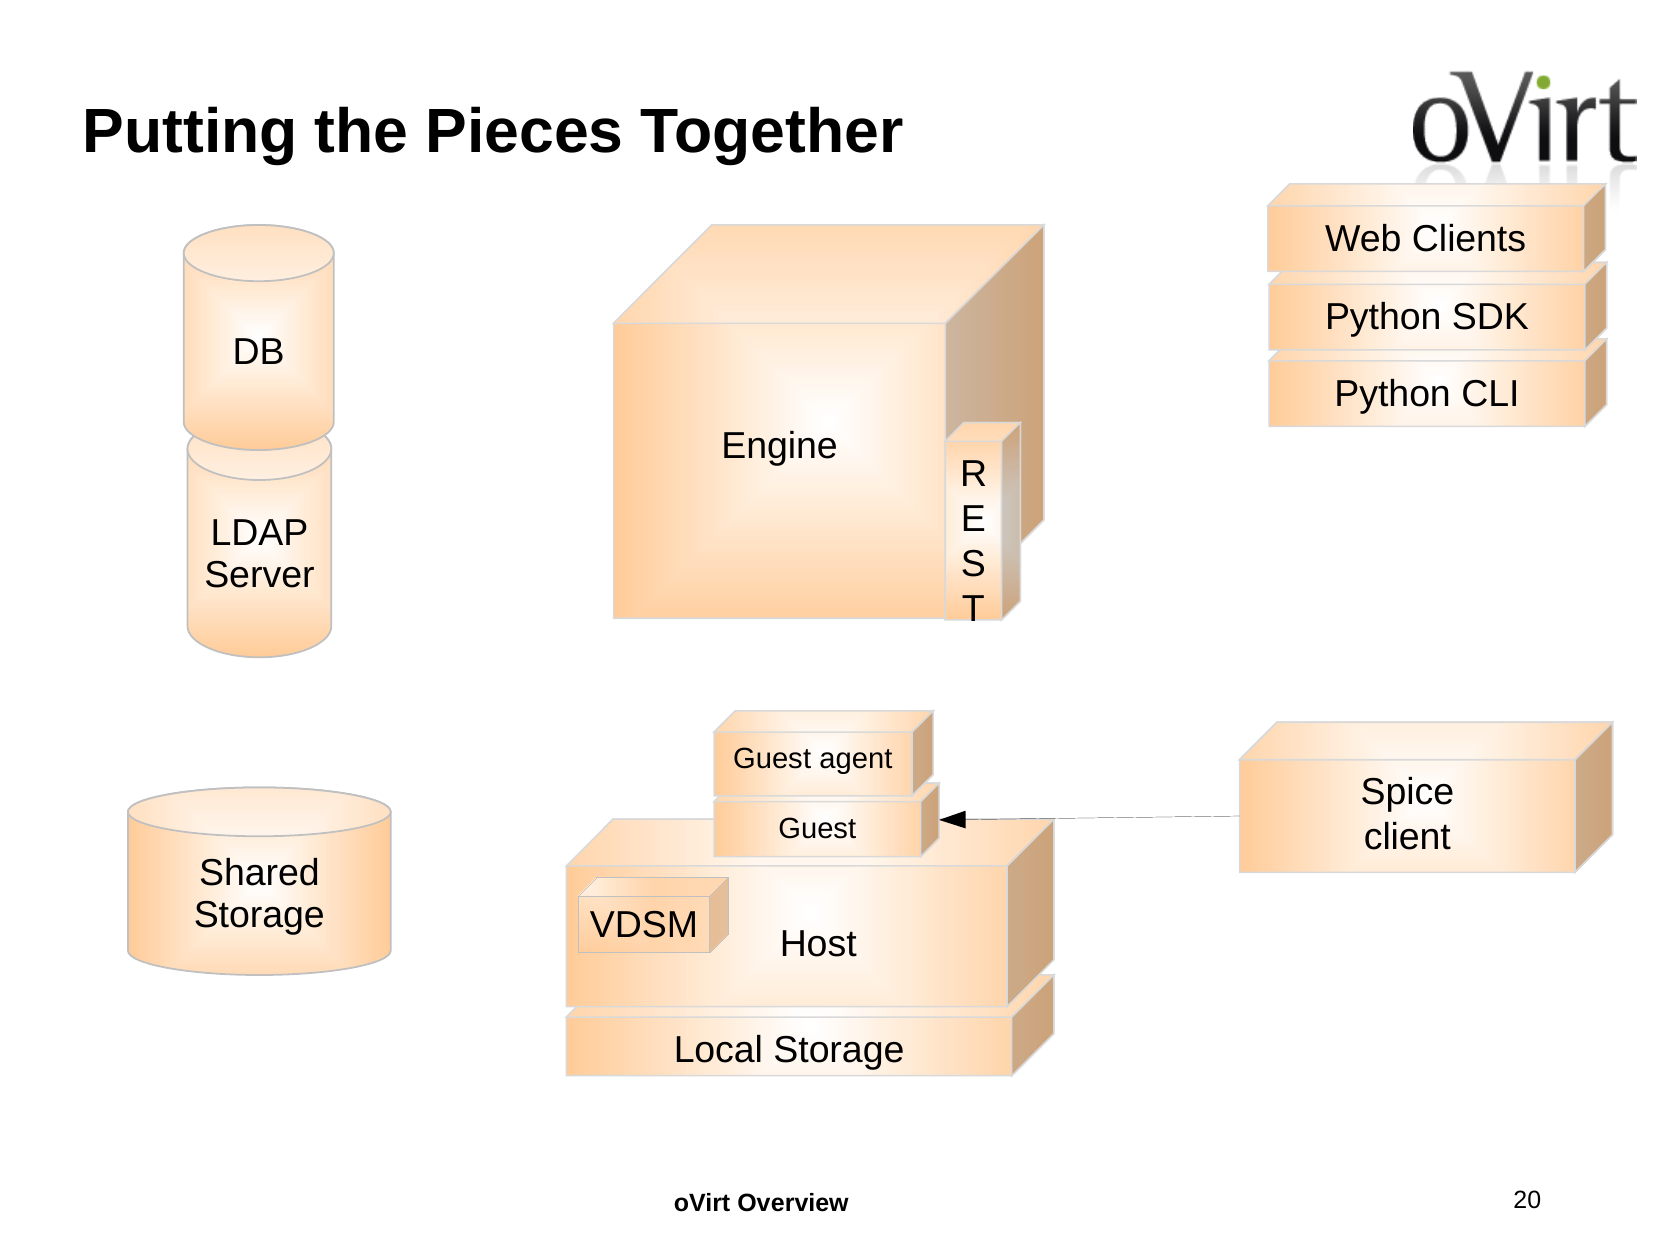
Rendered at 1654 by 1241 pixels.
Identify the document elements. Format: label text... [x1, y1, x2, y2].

text_box Web Clients [1267, 206, 1583, 272]
text_box Guest agent [714, 733, 911, 796]
text_box Host [566, 866, 1007, 1007]
text_box Spice client [1239, 760, 1575, 873]
picture [1571, 63, 1637, 212]
text_box Engine [613, 324, 945, 619]
text_box R E S T [945, 442, 1001, 620]
text_box LDAP Server [187, 452, 332, 658]
text_box Shared Storage [127, 813, 391, 976]
title Putting the Pieces Together [82, 37, 1571, 226]
text_box Python SDK [1269, 285, 1584, 350]
text_box Local Storage [566, 1018, 1011, 1076]
text_box Python CLI [1269, 361, 1584, 427]
text_box VDSM [578, 897, 709, 953]
text_box Guest [714, 802, 920, 857]
text_box DB [183, 256, 334, 451]
